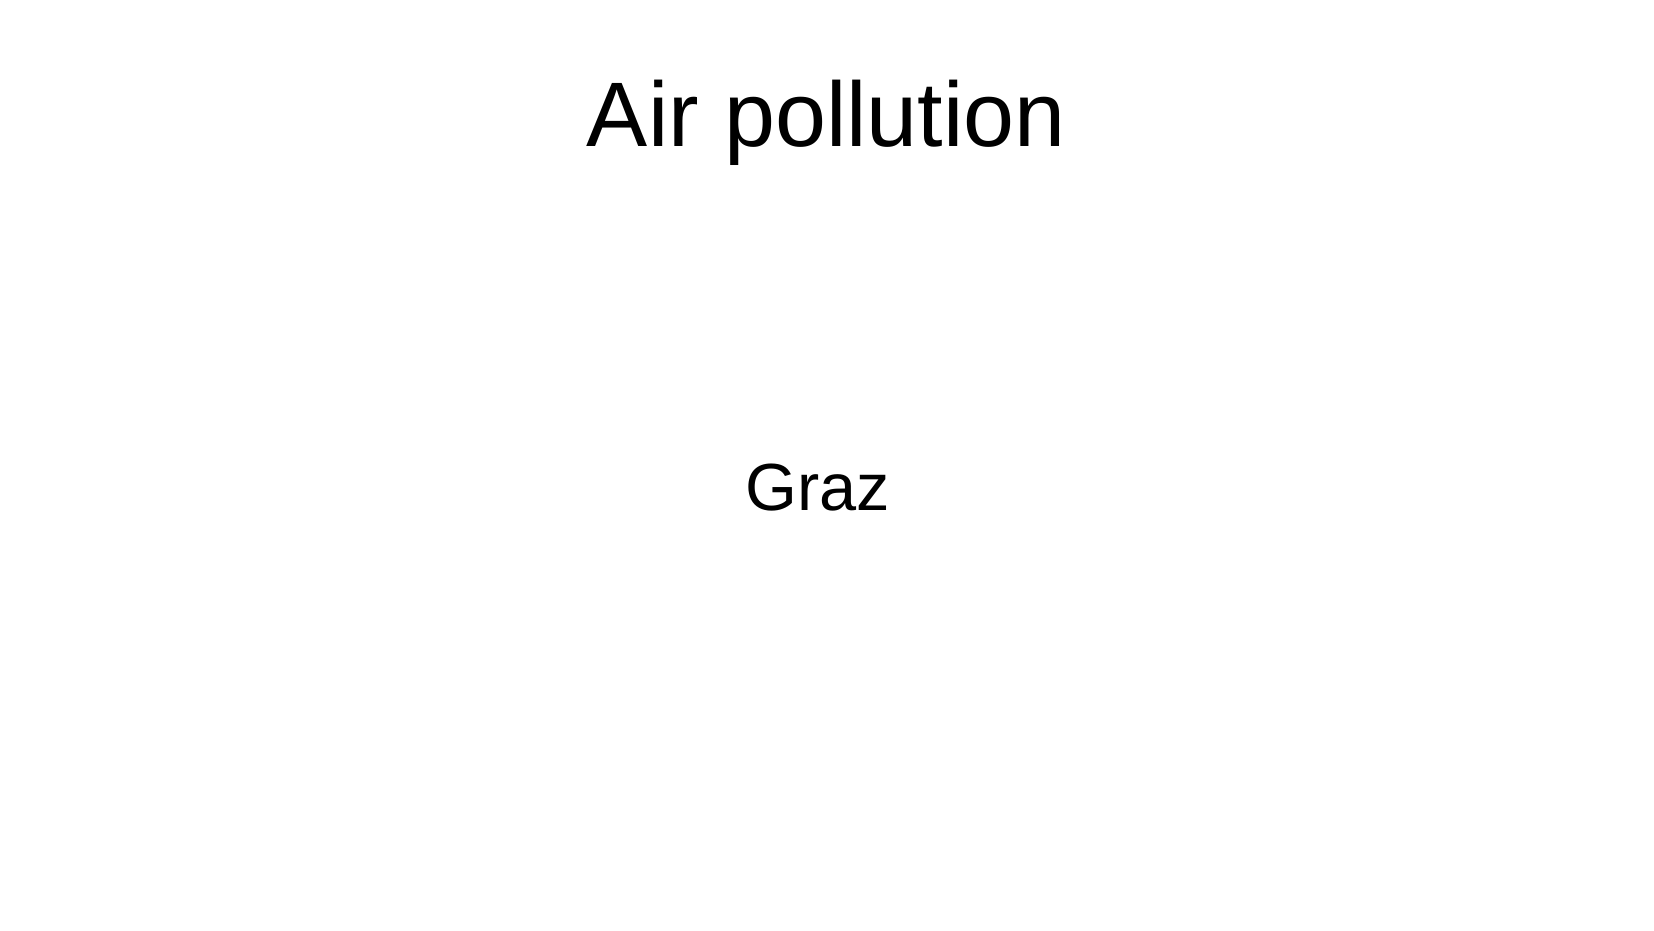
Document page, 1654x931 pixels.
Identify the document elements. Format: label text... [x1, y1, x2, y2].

title Air pollution [82, 37, 1571, 193]
subtitle Graz [82, 217, 1571, 758]
